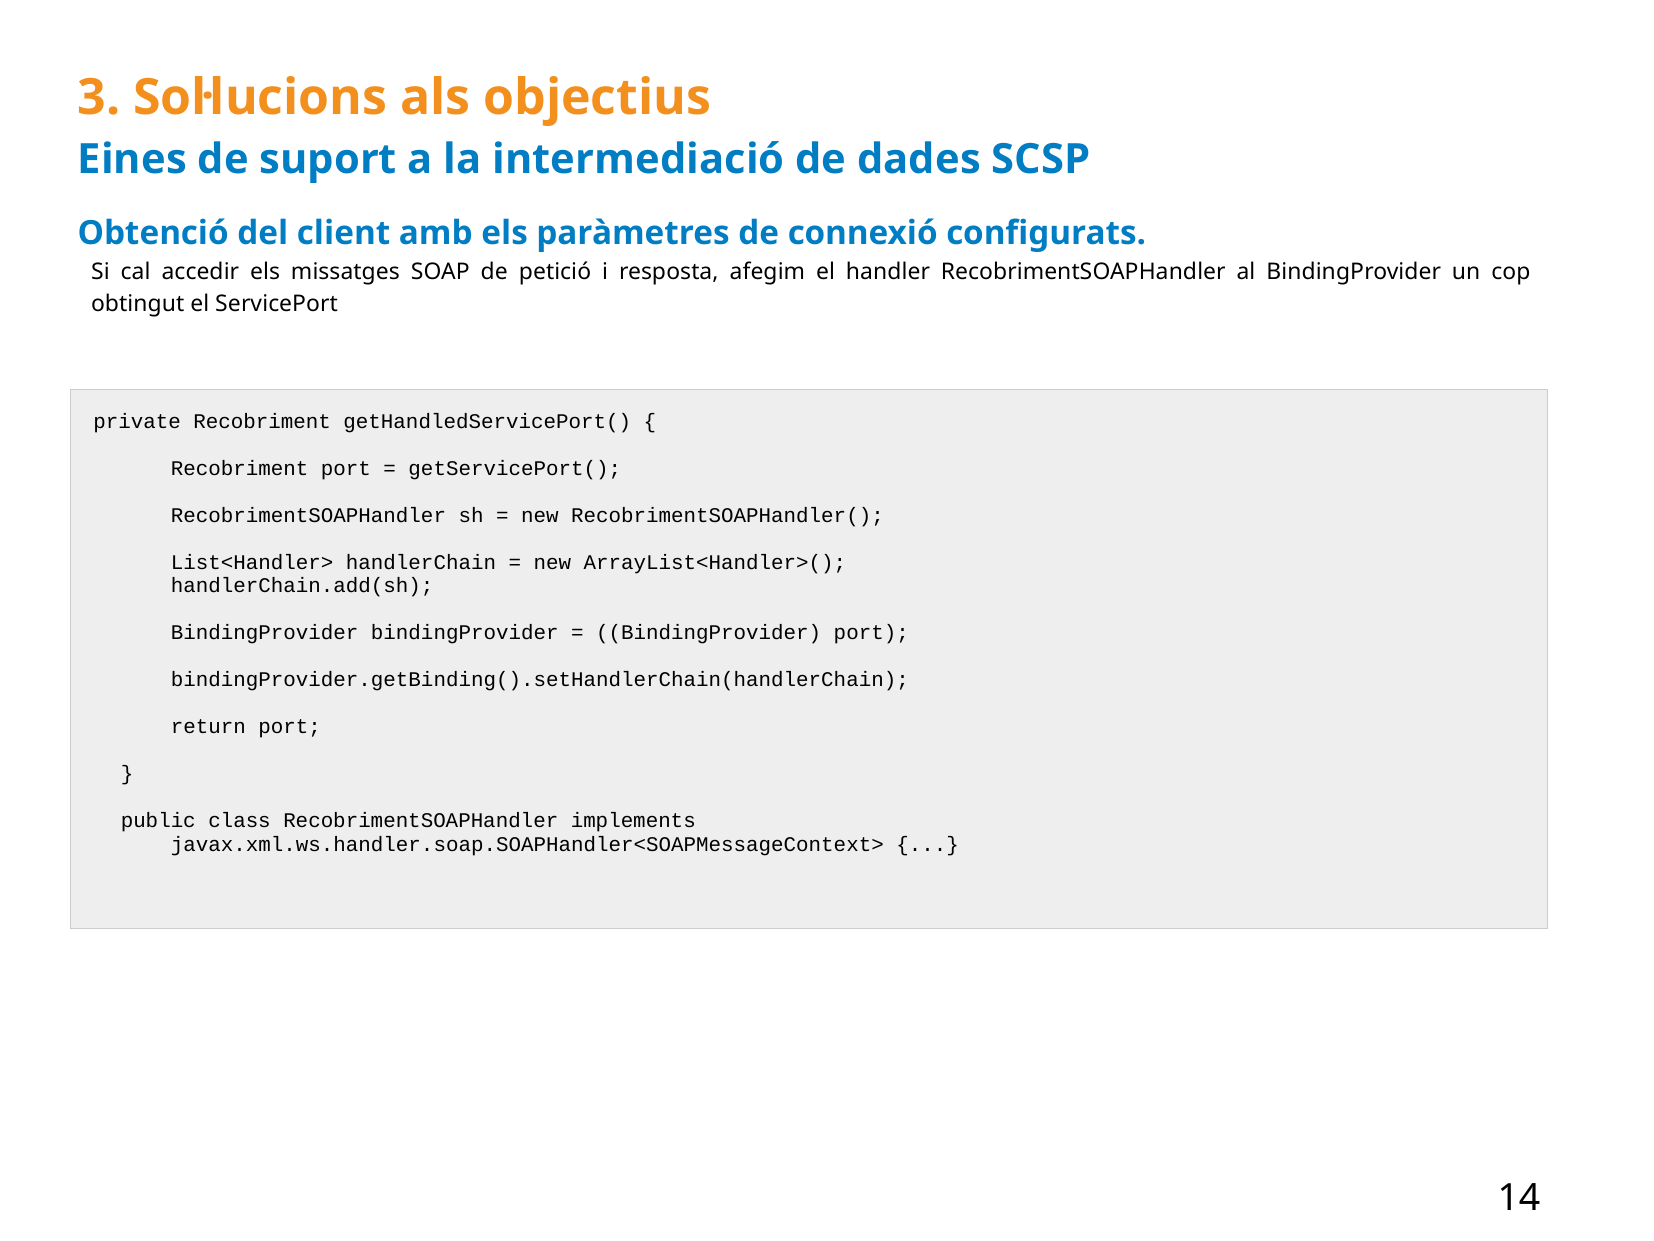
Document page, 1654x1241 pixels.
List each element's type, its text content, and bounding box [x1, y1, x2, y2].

text_box 3. Sol·lucions als objectius Eines de suport a la intermediació de dades SCSP Obtenció del client amb els paràmetres de connexió configurats. [63, 53, 1535, 148]
text_box <número> [1482, 1163, 1654, 1229]
text_box private Recobriment getHandledServicePort() { Recobriment port = getServicePort(); RecobrimentSOAPHandler sh = new RecobrimentSOAPHandler(); List<Handler> handlerChain = new ArrayList<Handler>(); handlerChain.add(sh); BindingProvider bindingProvider = ((BindingProvider) port); bindingProvider.getBinding().setHandlerChain(handlerChain); return port; } public class RecobrimentSOAPHandler implements javax.xml.ws.handler.soap.SOAPHandler<SOAPMessageContext> {...} [70, 389, 1548, 929]
text_box Si cal accedir els missatges SOAP de petició i resposta, afegim el handler RecobrimentSOAPHandler al BindingProvider un cop obtingut el ServicePort [76, 248, 1548, 378]
